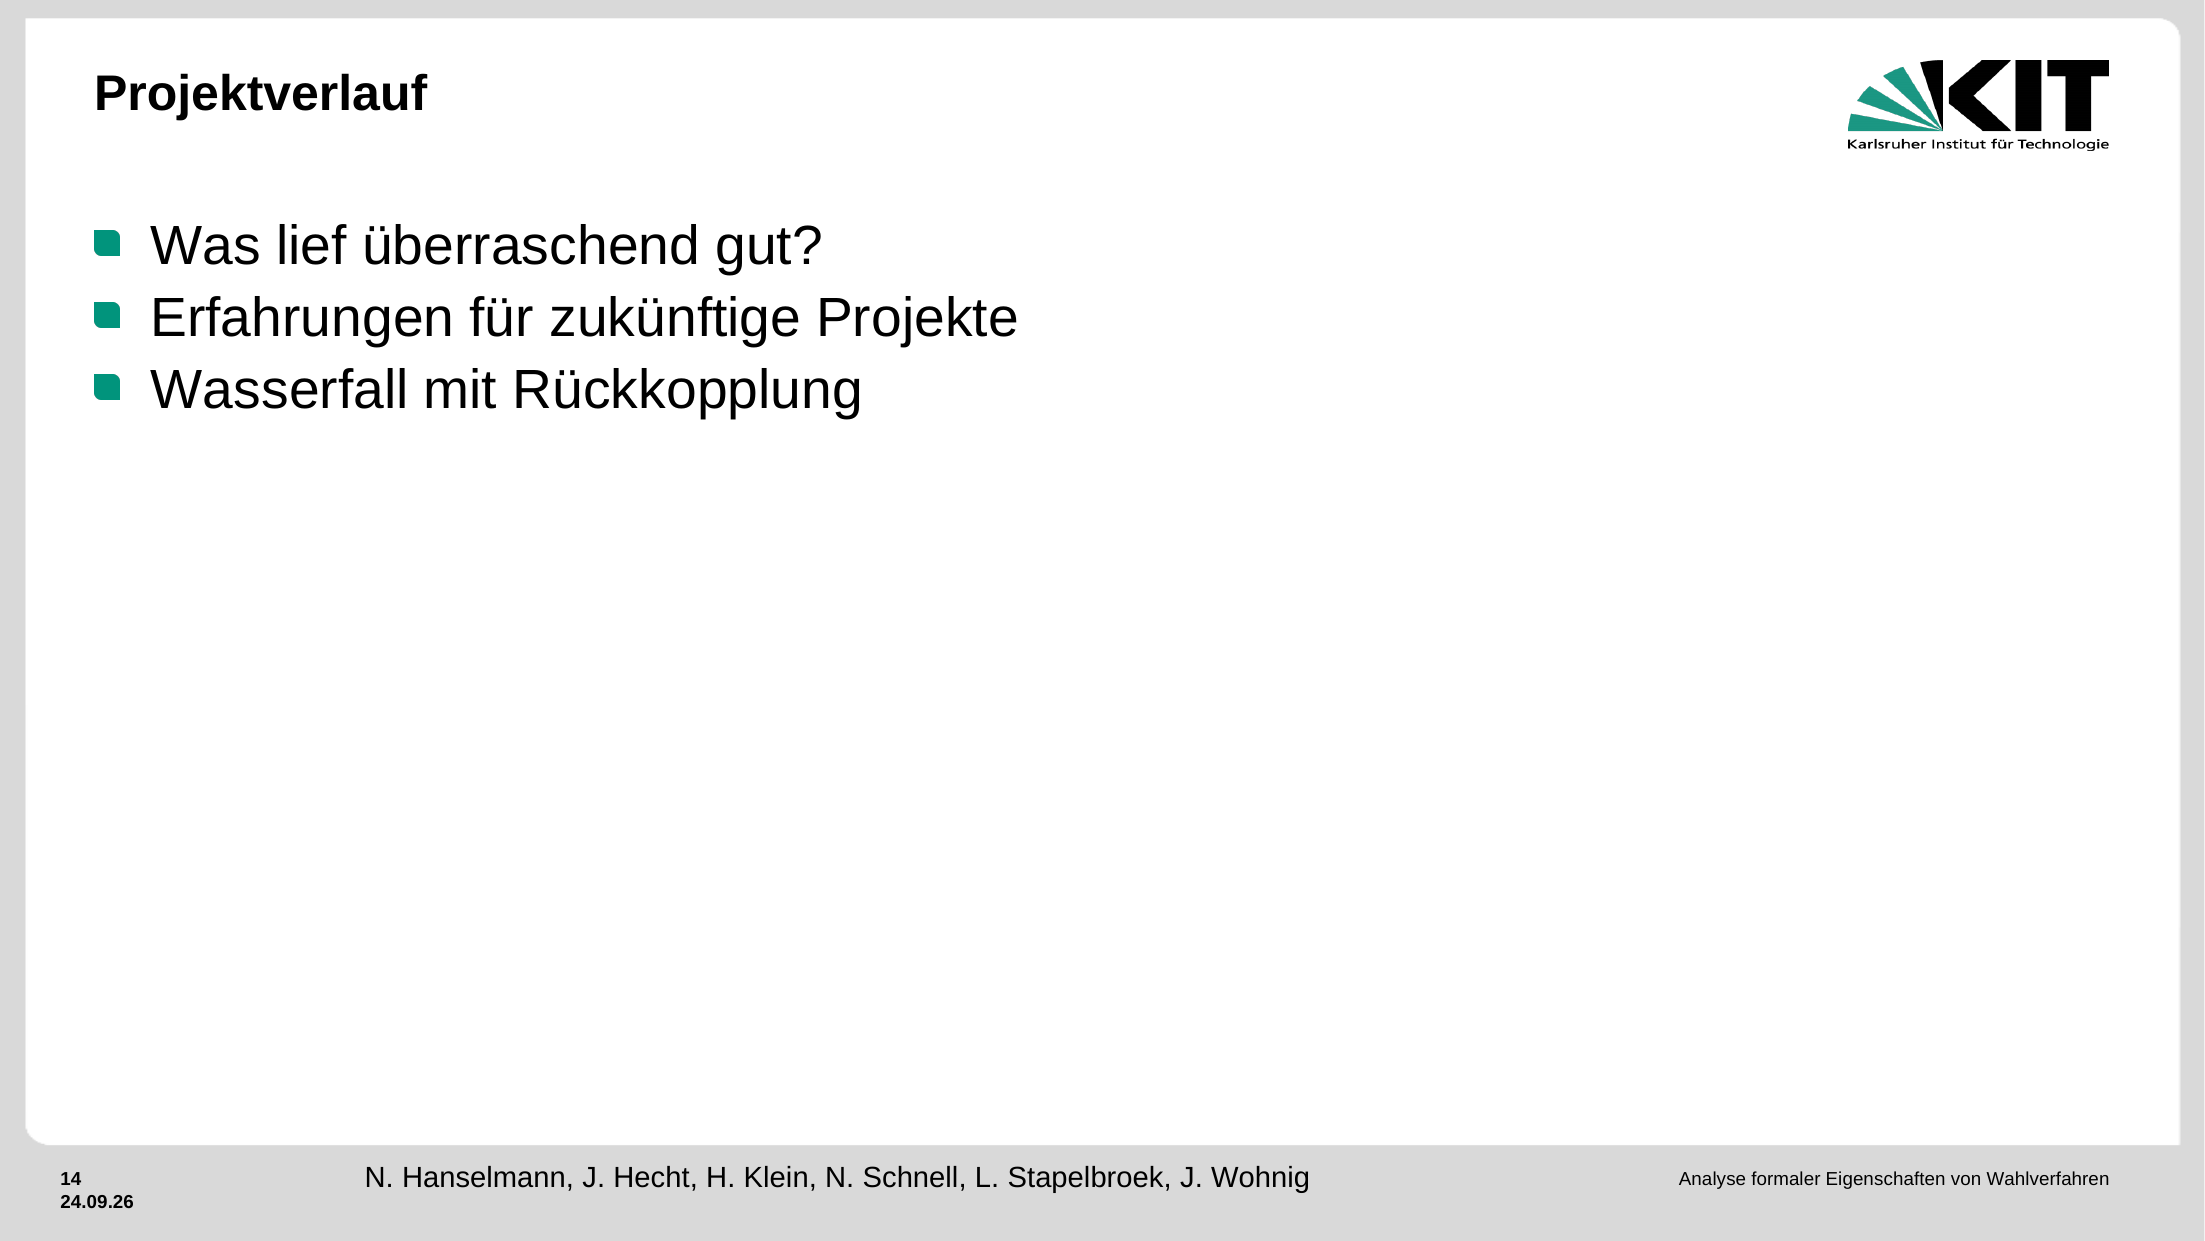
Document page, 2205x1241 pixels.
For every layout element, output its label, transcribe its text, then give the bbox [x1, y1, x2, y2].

picture [0, 0, 2205, 1241]
list Was lief überraschend gut? Erfahrungen für zukünftige Projekte Wasserfall mit Rückkopplung [94, 216, 2084, 1102]
title Projektverlauf [94, 60, 1761, 162]
